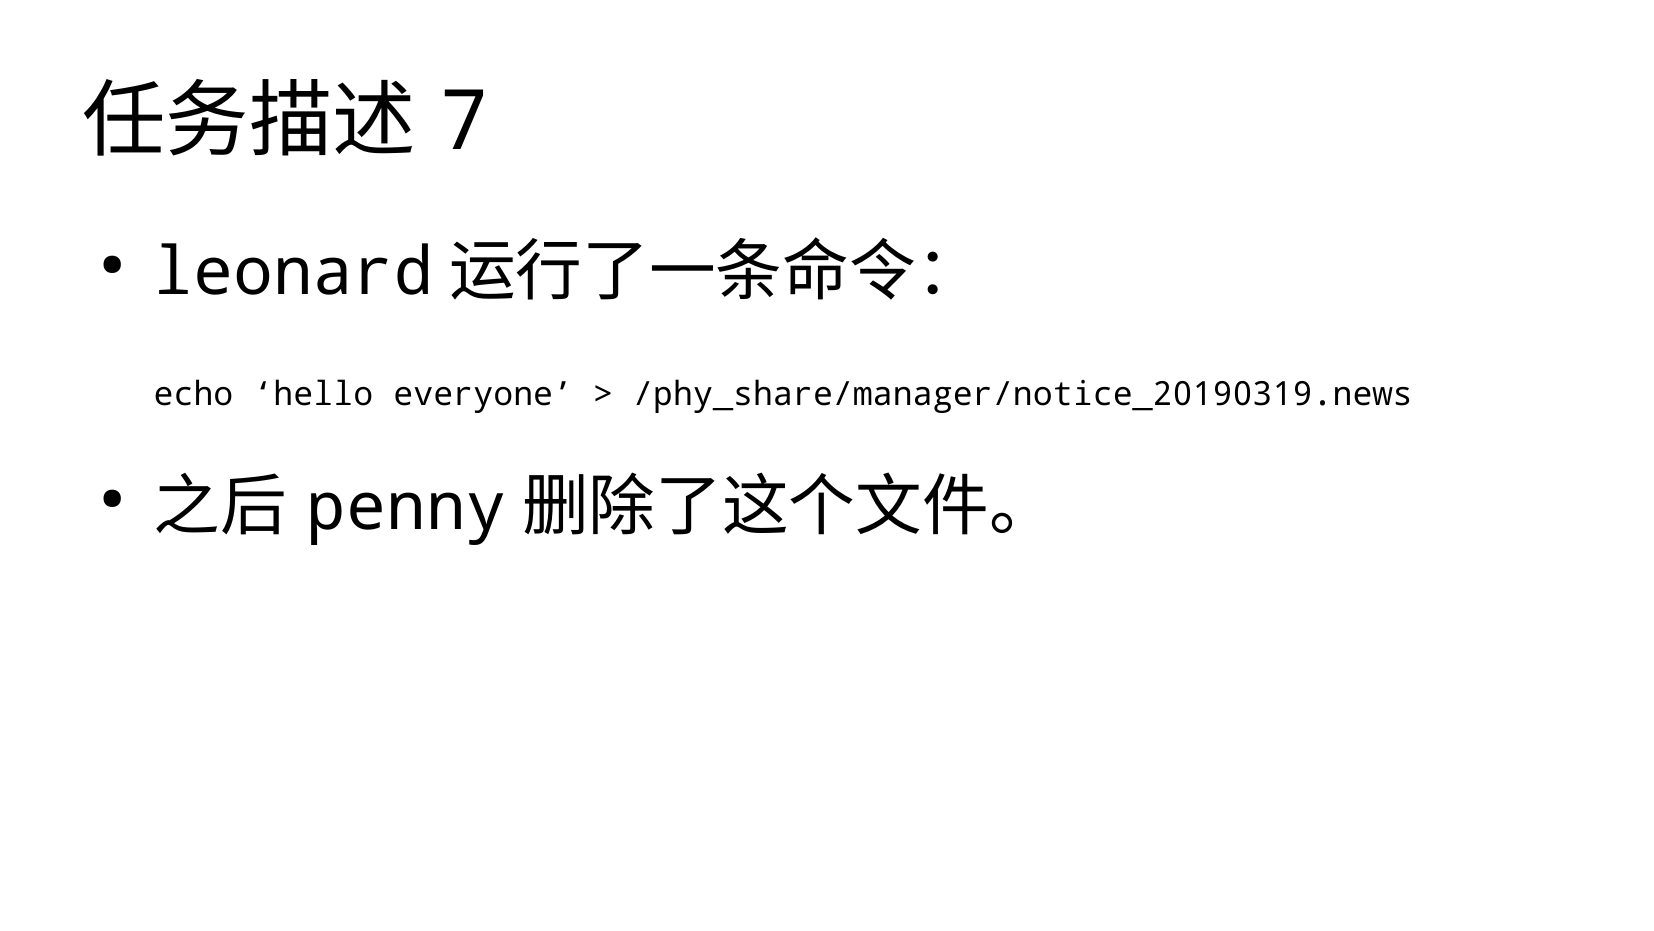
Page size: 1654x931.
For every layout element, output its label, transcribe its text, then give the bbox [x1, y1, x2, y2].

title 任务描述7 [82, 37, 1571, 189]
list leonard运行了一条命令： echo ‘hello everyone’ > /phy_share/manager/notice_20190319.news 之后penny删除了这个文件。 [82, 217, 1571, 758]
